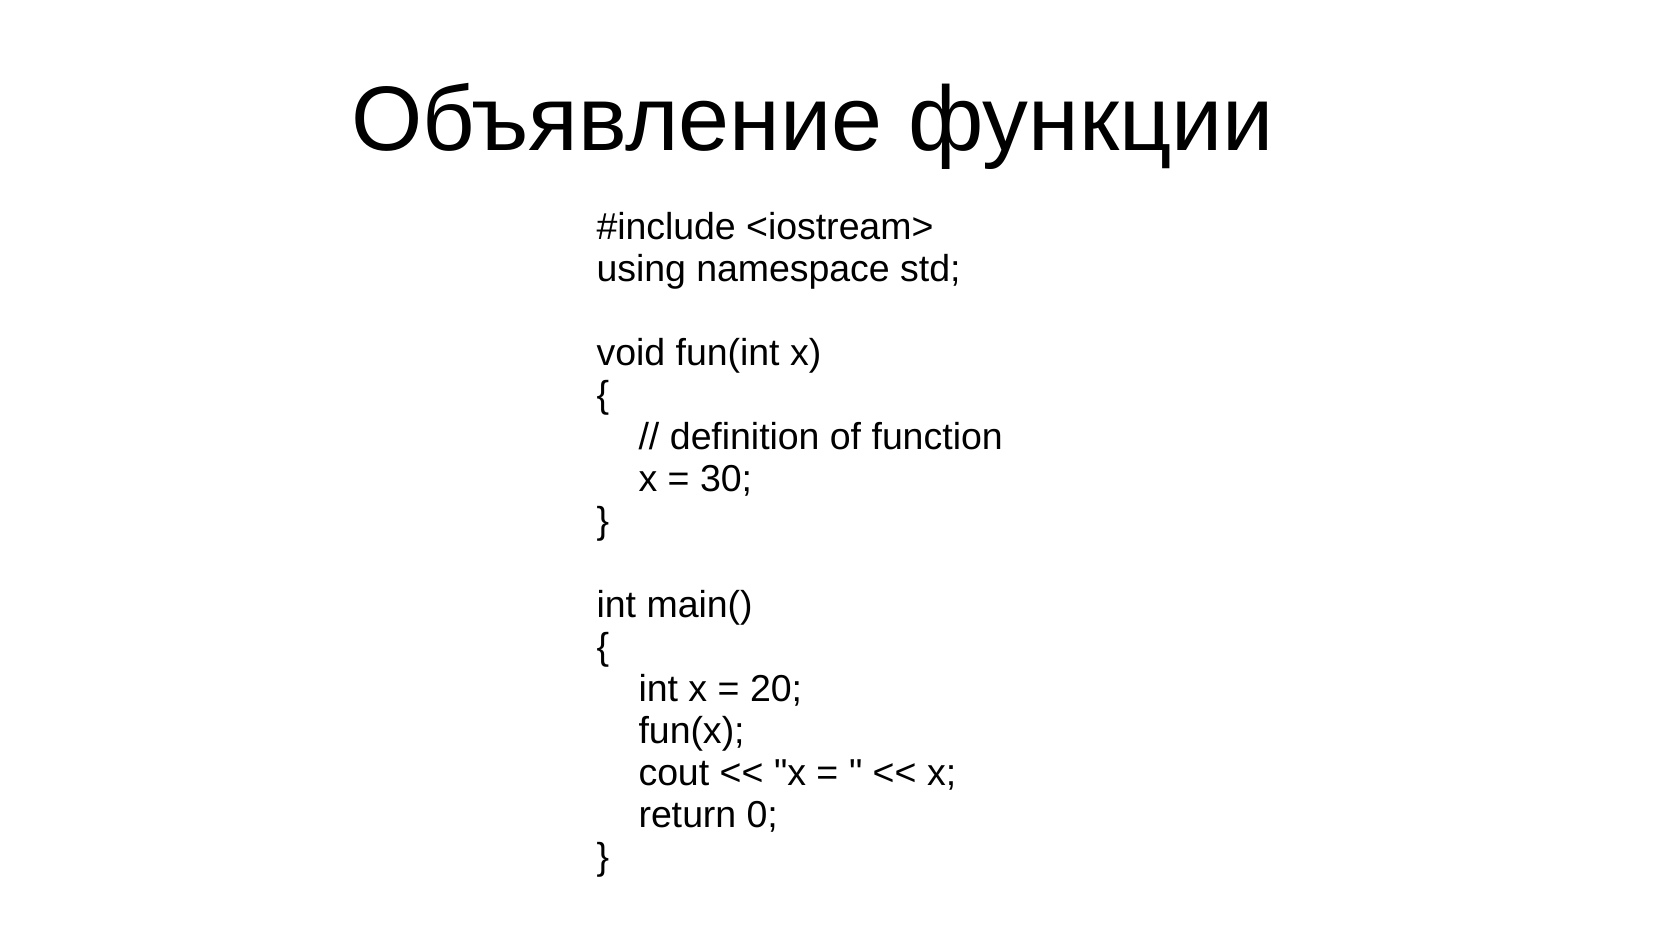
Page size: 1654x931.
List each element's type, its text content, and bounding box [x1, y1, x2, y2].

text_box #include <iostream> using namespace std; void fun(int x) { // definition of function x = 30; } int main() { int x = 20; fun(x); cout << "x = " << x; return 0; } [581, 198, 1287, 886]
text_box Объявление функции [336, 60, 1387, 181]
